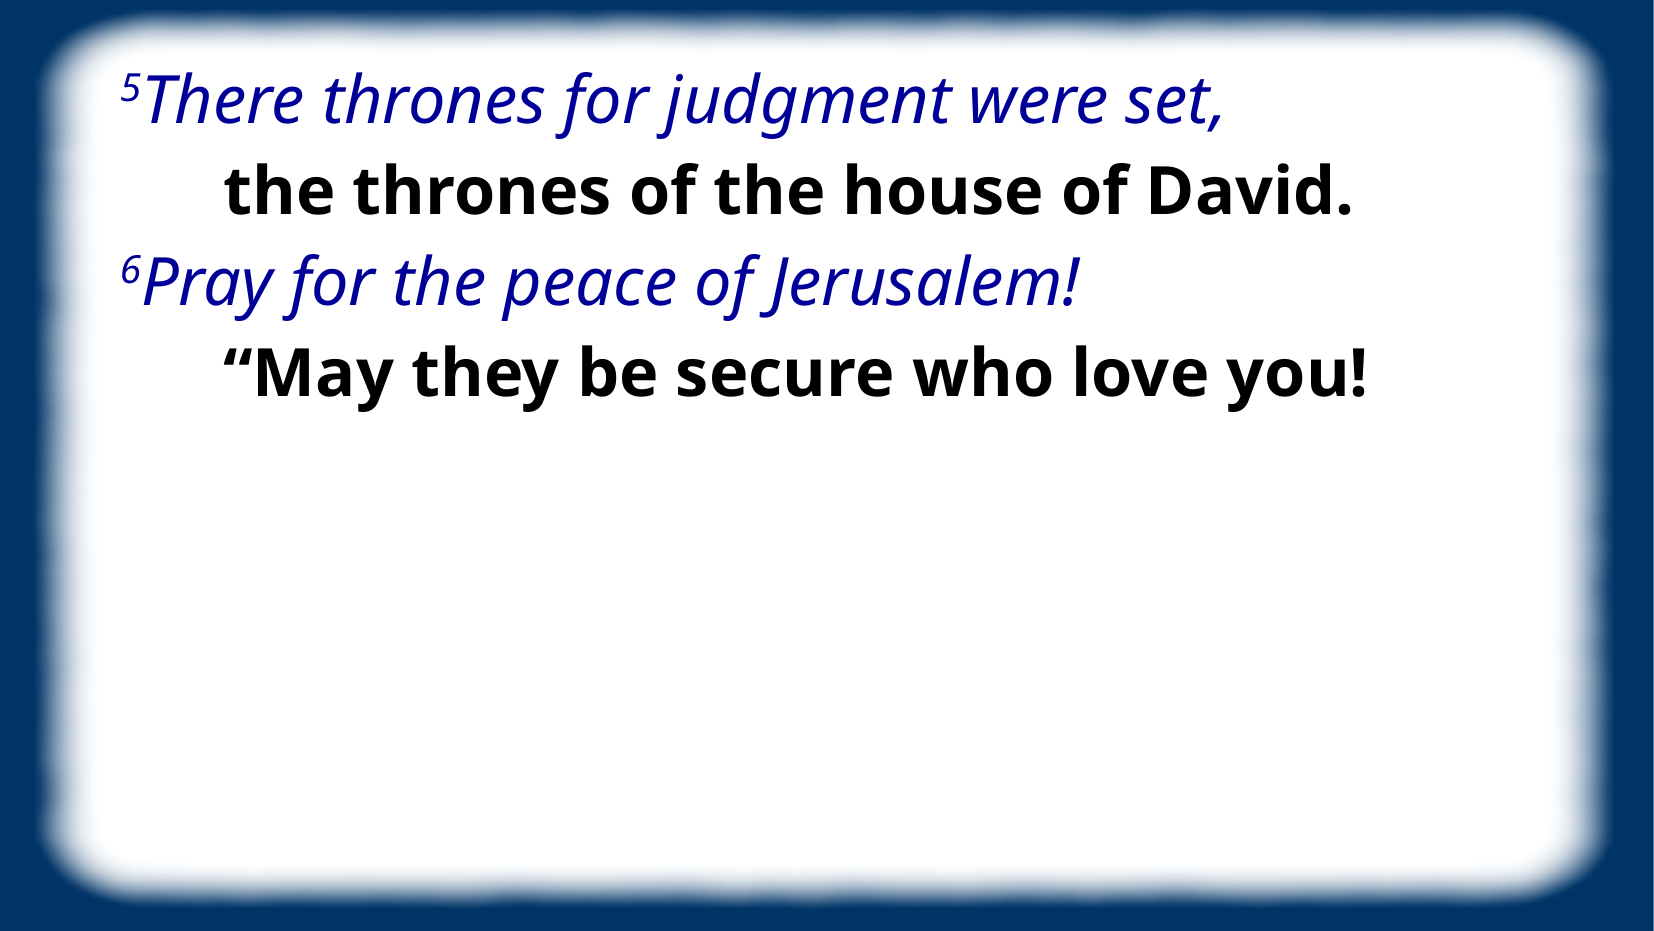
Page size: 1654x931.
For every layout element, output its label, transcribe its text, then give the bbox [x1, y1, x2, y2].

text_box 5There thrones for judgment were set, the thrones of the house of David. 6Pray for the peace of Jerusalem! “May they be secure who love you! [105, 45, 1561, 415]
picture [0, 0, 1654, 931]
